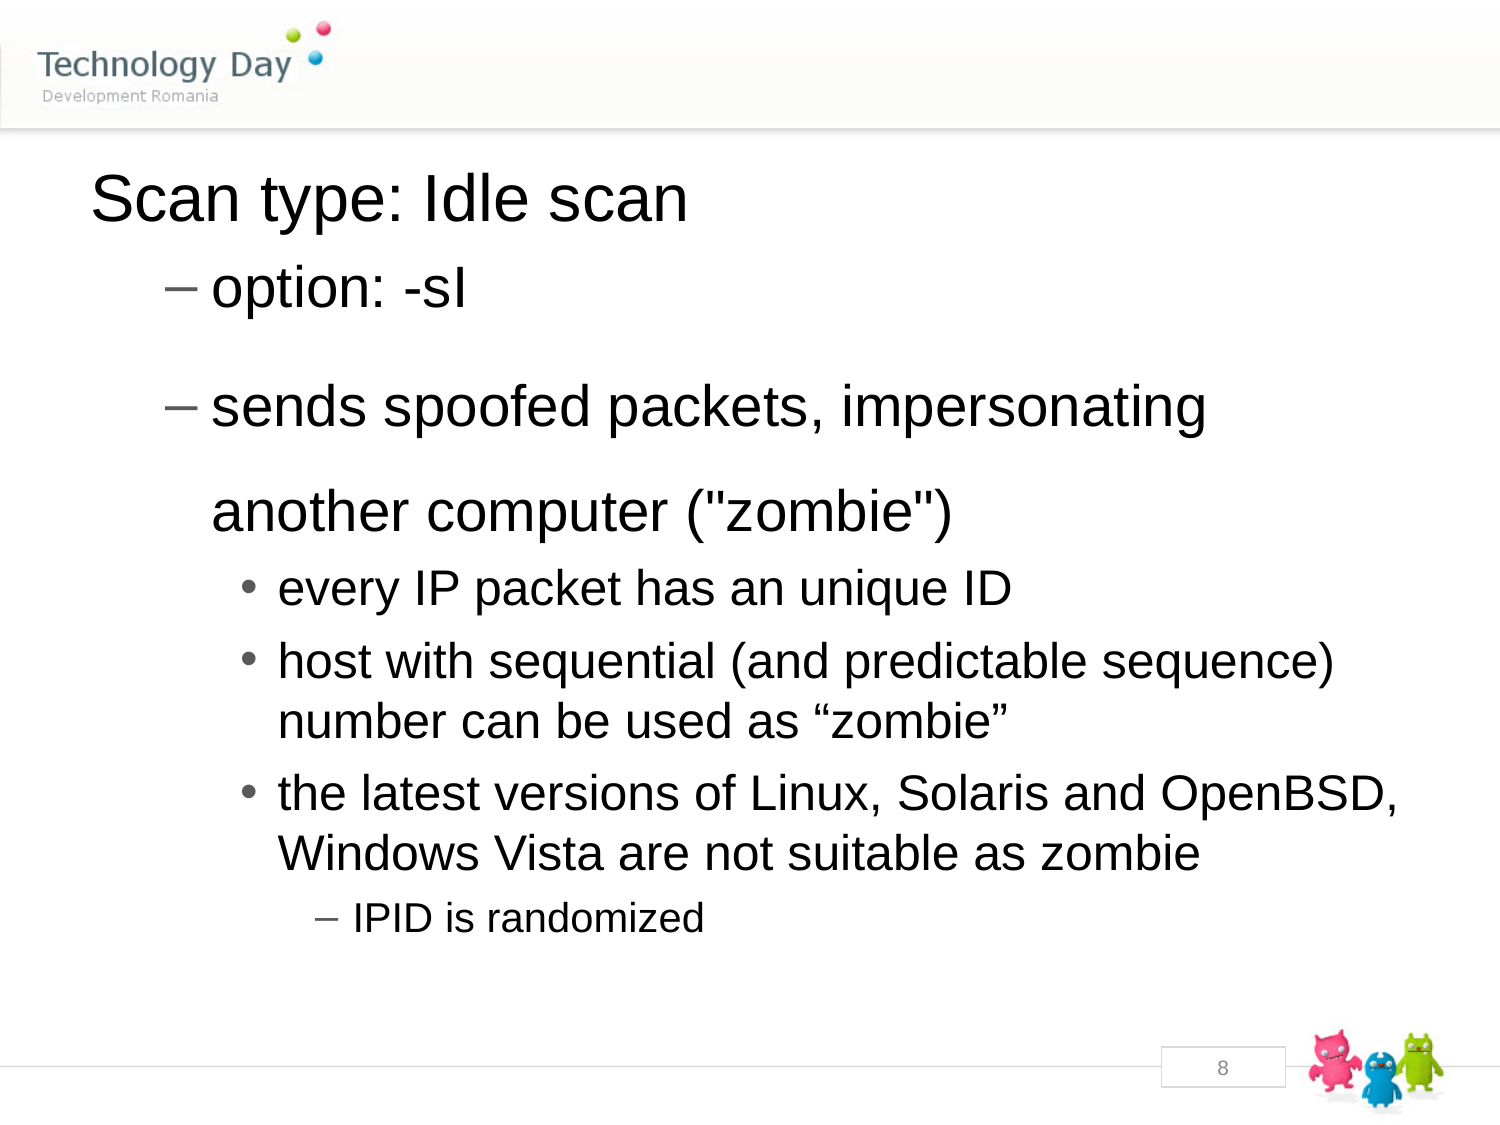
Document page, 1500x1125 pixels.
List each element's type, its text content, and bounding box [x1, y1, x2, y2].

list Scan type: Idle scan option: -sI sends spoofed packets, impersonating another computer ("zombie") every IP packet has an unique ID host with sequential (and predictable sequence) number can be used as “zombie” the latest versions of Linux, Solaris and OpenBSD, Windows Vista are not suitable as zombie IPID is randomized [75, 147, 1426, 949]
picture [0, 0, 1500, 141]
picture [0, 1012, 1500, 1125]
